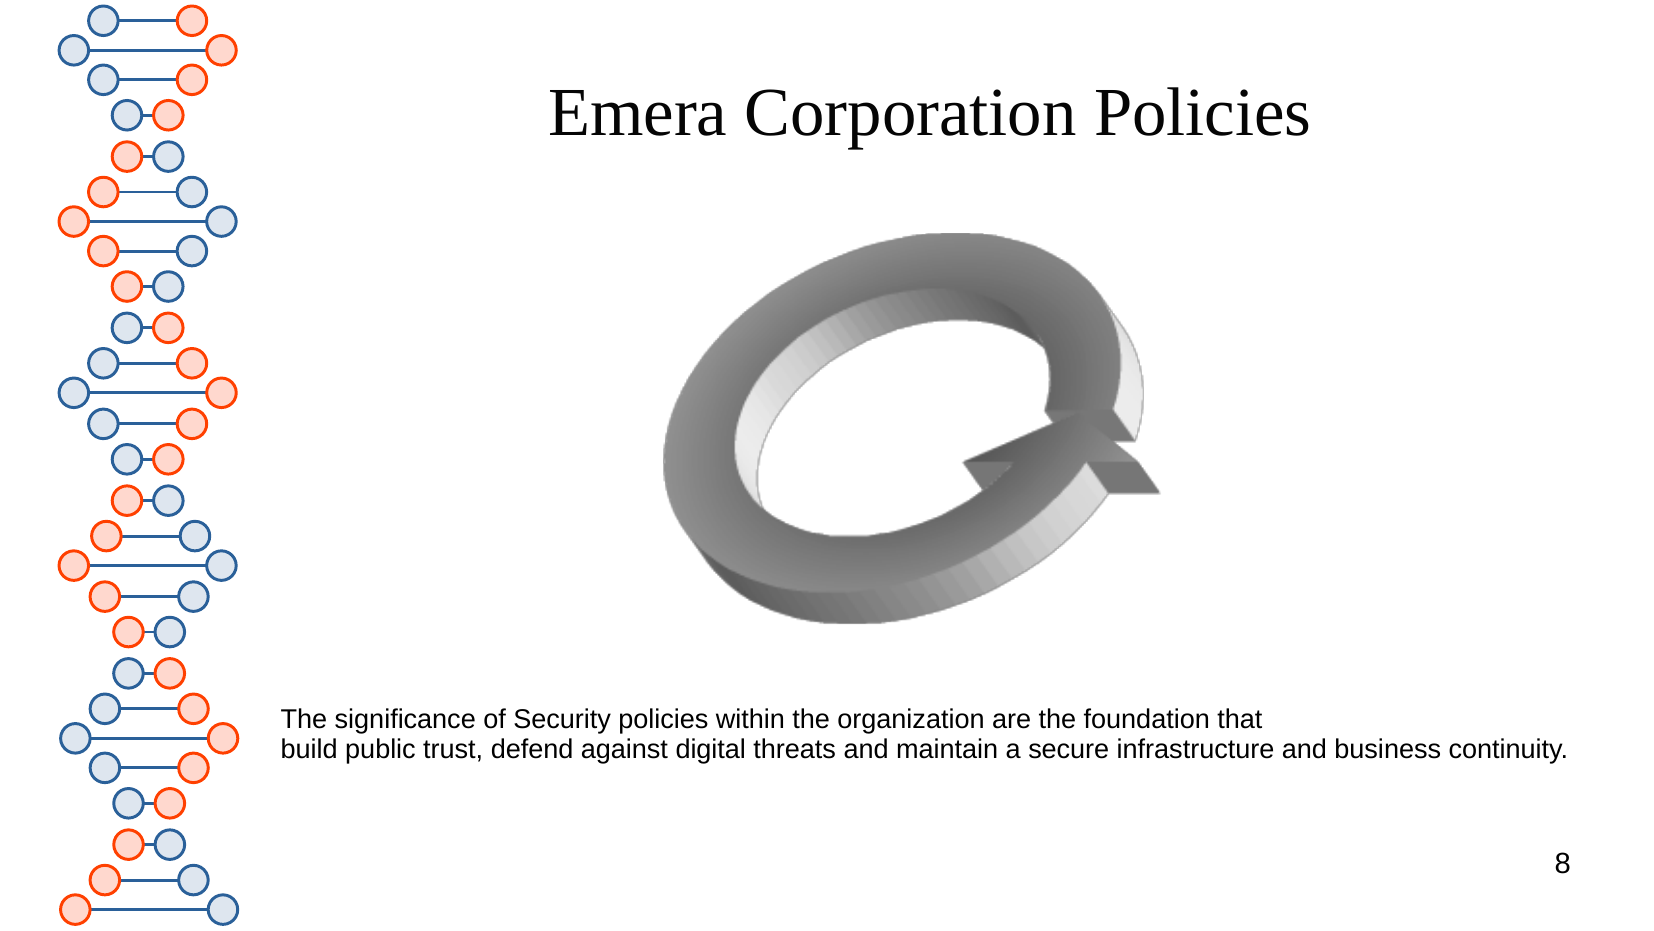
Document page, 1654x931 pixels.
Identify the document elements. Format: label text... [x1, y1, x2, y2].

picture [610, 233, 1244, 626]
title Emera Corporation Policies [265, 35, 1595, 189]
text_box The significance of Security policies within the organization are the foundation that build public trust, defend against digital threats and maintain a secure infrastructure and business continuity. [265, 696, 1582, 772]
